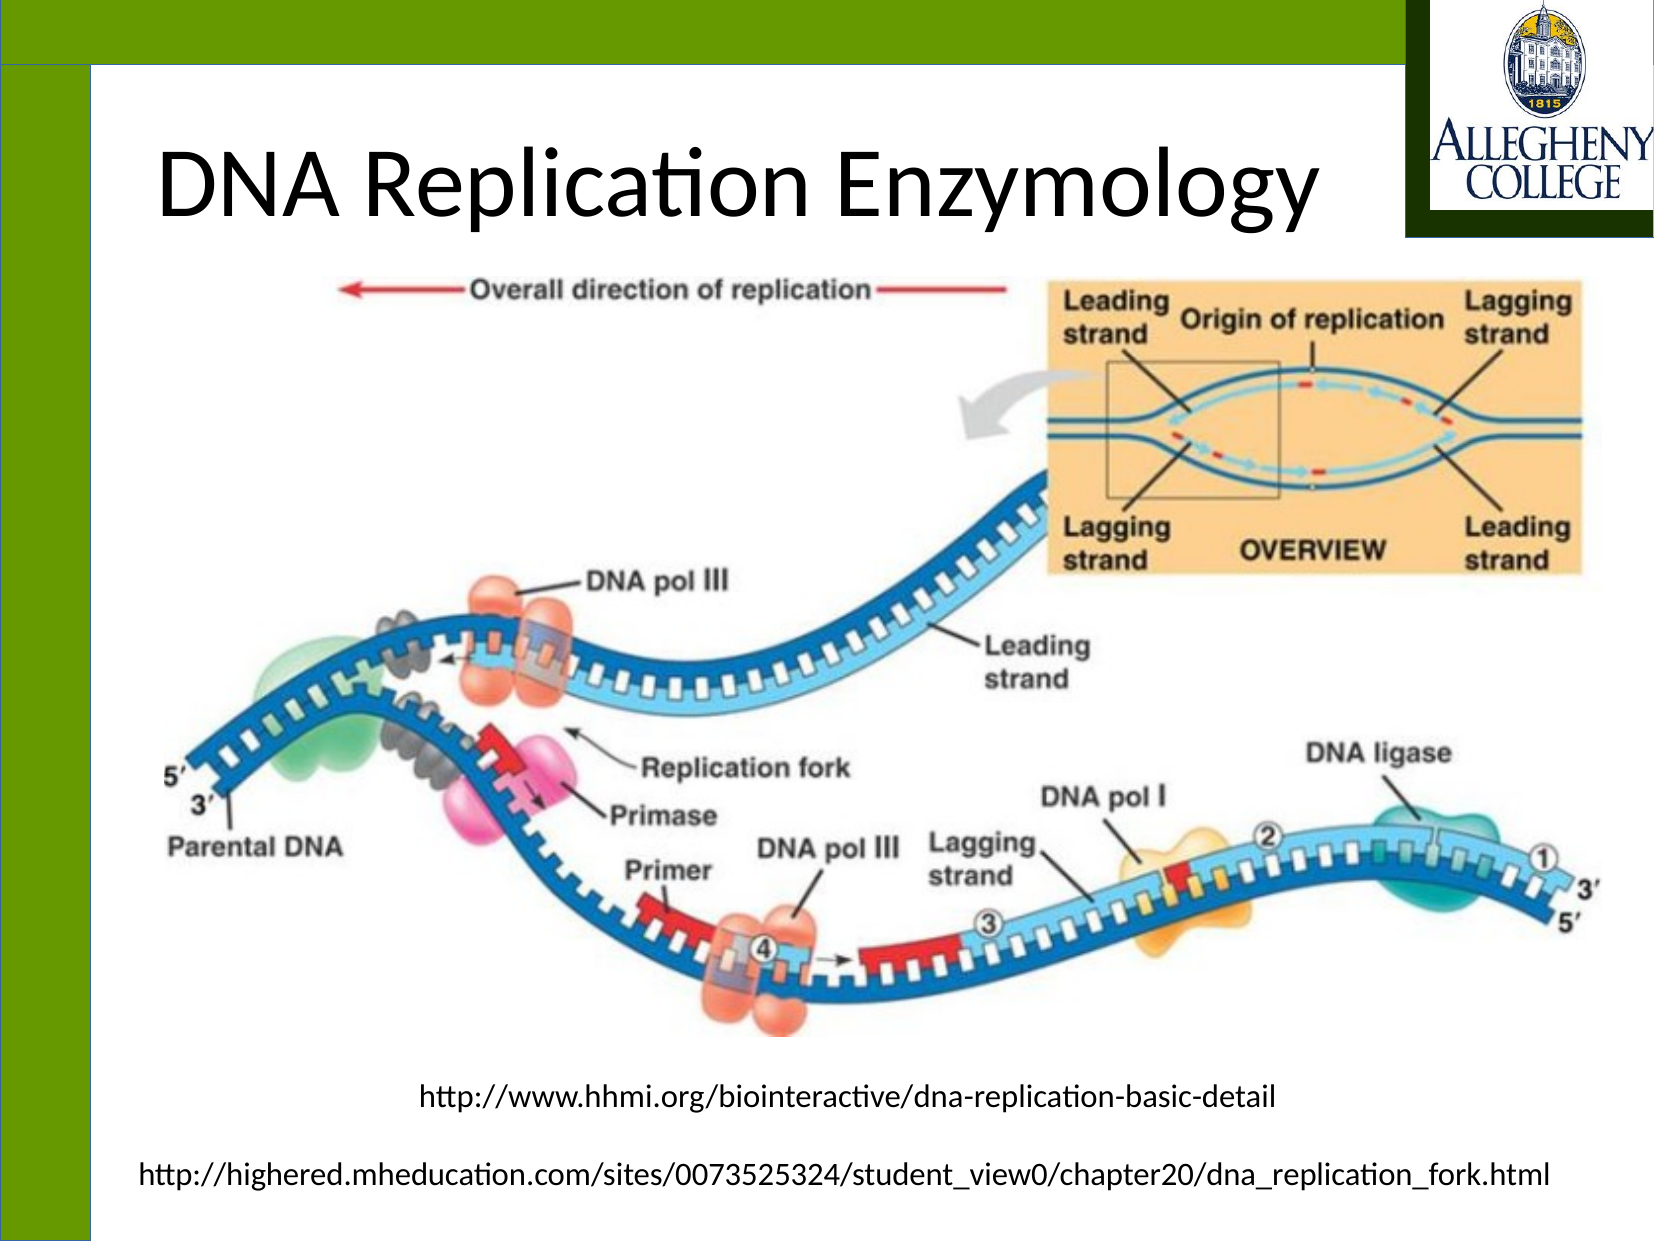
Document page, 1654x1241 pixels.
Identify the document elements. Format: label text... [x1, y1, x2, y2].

title http://www.hhmi.org/biointeractive/dna-replication-basic-detail http://highered.mheducation.com/sites/0073525324/student_view0/chapter20/dna_replication_fork.html [100, 1065, 1589, 1202]
title DNA Replication Enzymology [91, 73, 1396, 280]
picture [1430, 0, 1654, 210]
picture [164, 276, 1602, 1037]
text_box [0, 0, 1654, 1241]
